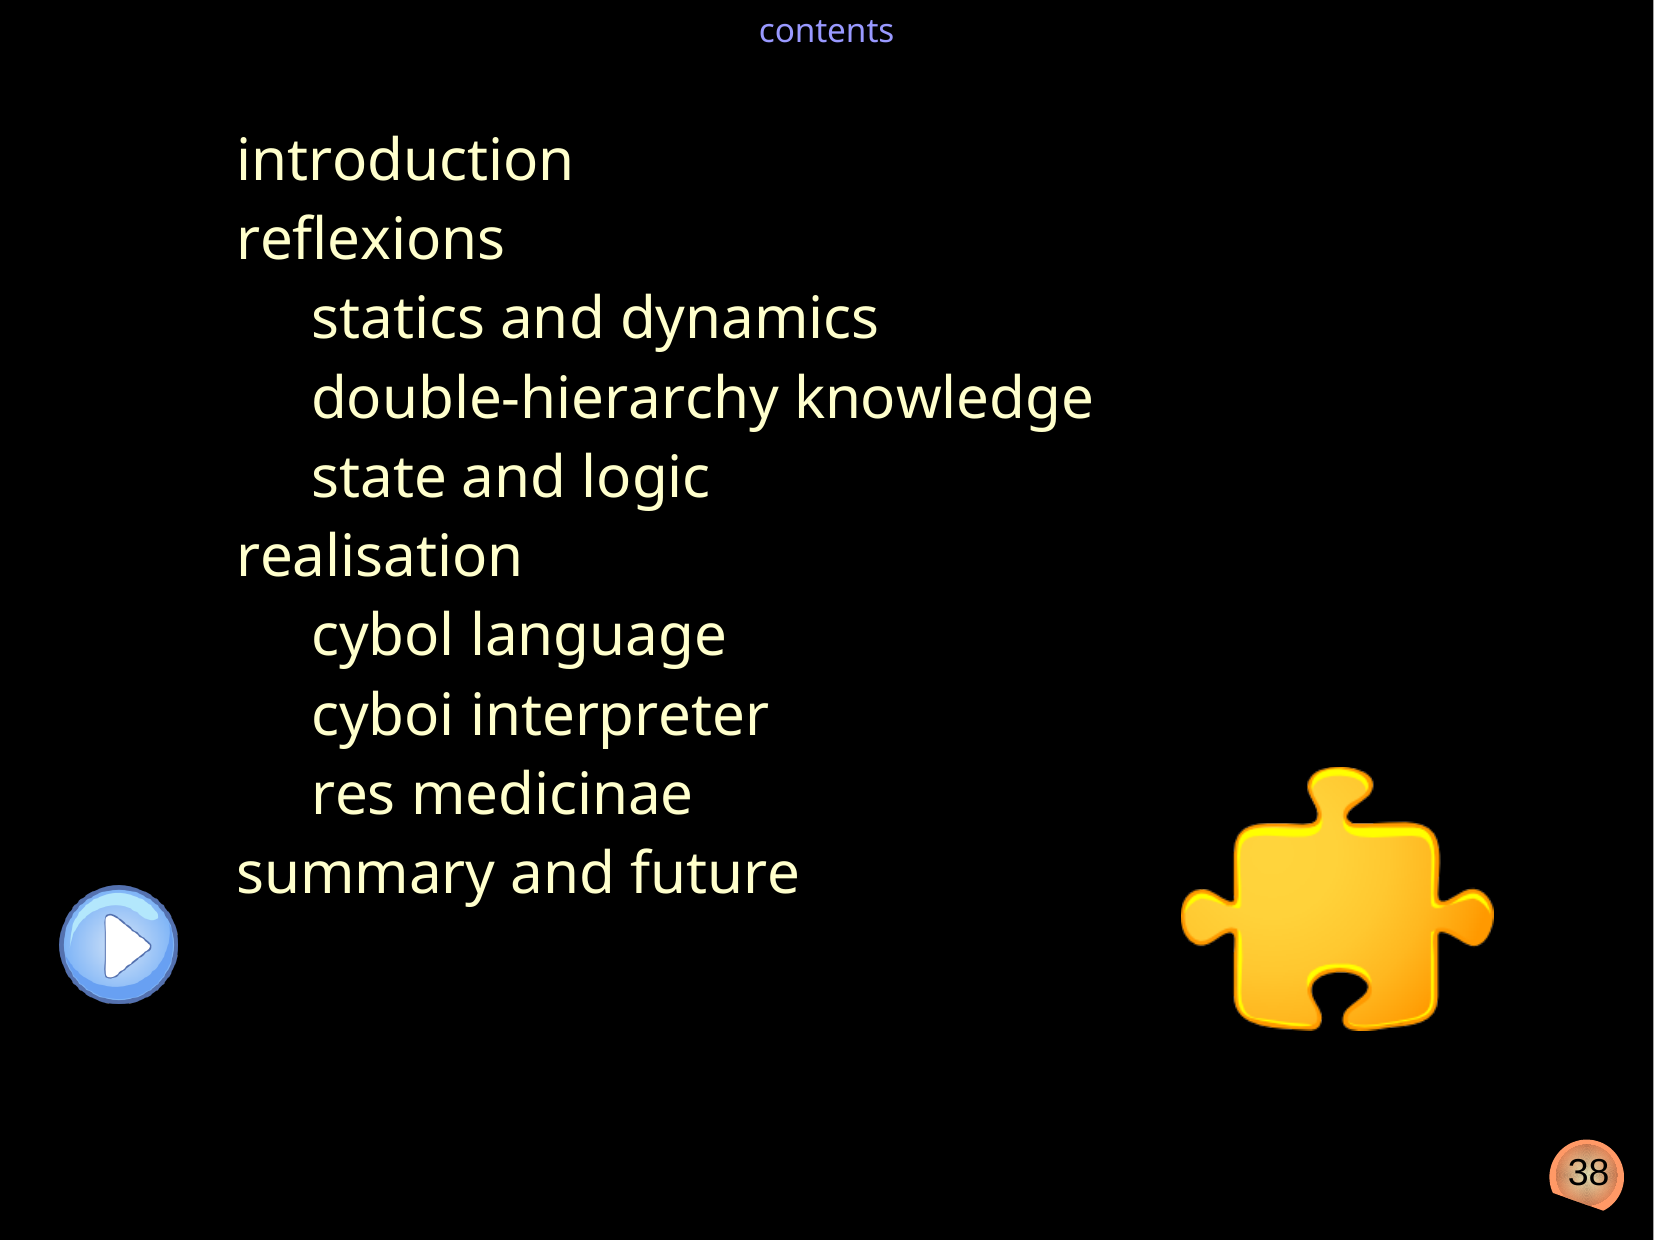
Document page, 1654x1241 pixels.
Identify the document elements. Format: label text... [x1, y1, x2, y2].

picture [59, 885, 178, 1004]
text_box cybop (cybernetics oriented programming) [1558, 1147, 1615, 1204]
text_box cyboi interpreter [1563, 1151, 1611, 1199]
text_box introduction reflexions statics and dynamics double-hierarchy knowledge state and logic realisation cybol language cyboi interpreter res medicinae summary and future [236, 118, 1536, 1182]
text_box contents [0, 0, 1654, 60]
picture [1181, 767, 1494, 1031]
